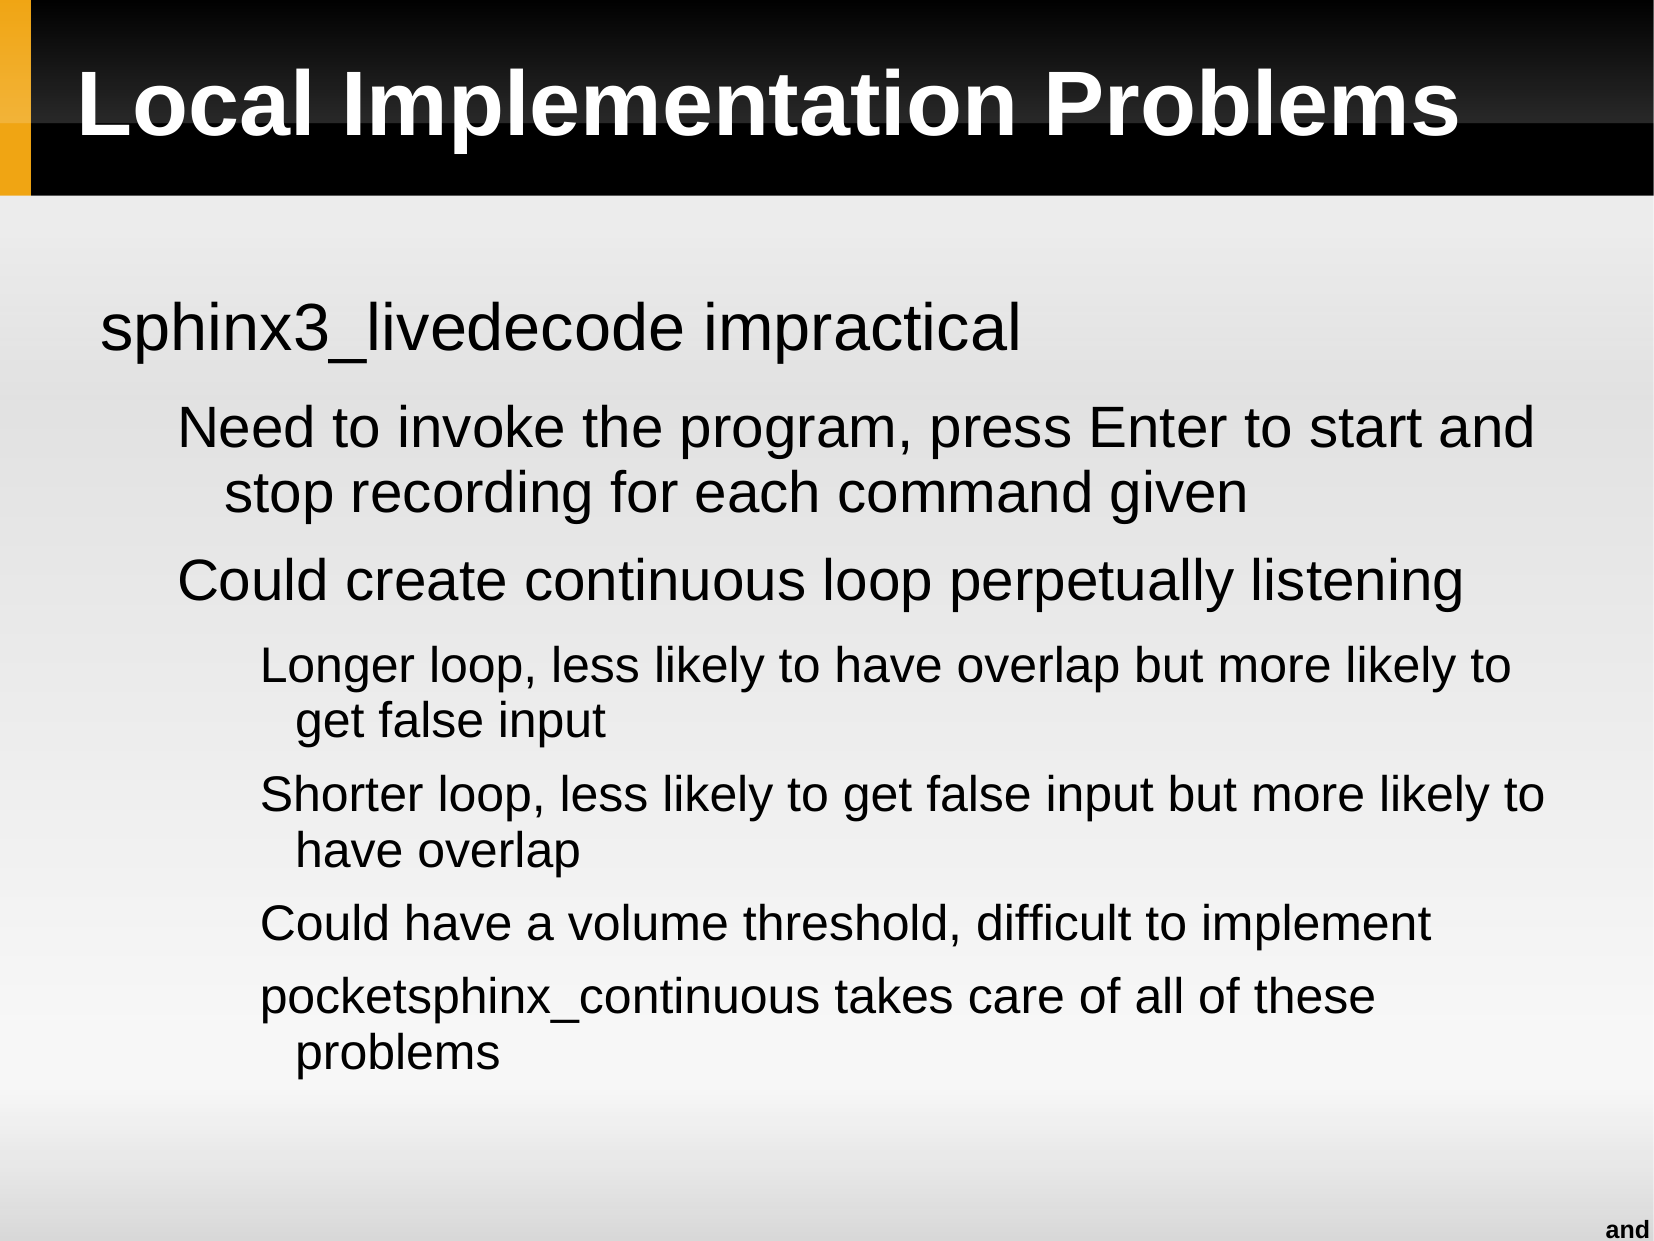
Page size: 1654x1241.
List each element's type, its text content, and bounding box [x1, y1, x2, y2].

picture [0, 0, 1654, 1241]
list sphinx3_livedecode impractical Need to invoke the program, press Enter to start and stop recording for each command given Could create continuous loop perpetually listening Longer loop, less likely to have overlap but more likely to get false input Shorter loop, less likely to get false input but more likely to have overlap Could have a volume threshold, difficult to implement pocketsphinx_continuous takes care of all of these problems [82, 290, 1571, 1155]
title and [1312, 1200, 1651, 1241]
title Local Implementation Problems [76, 7, 1565, 200]
